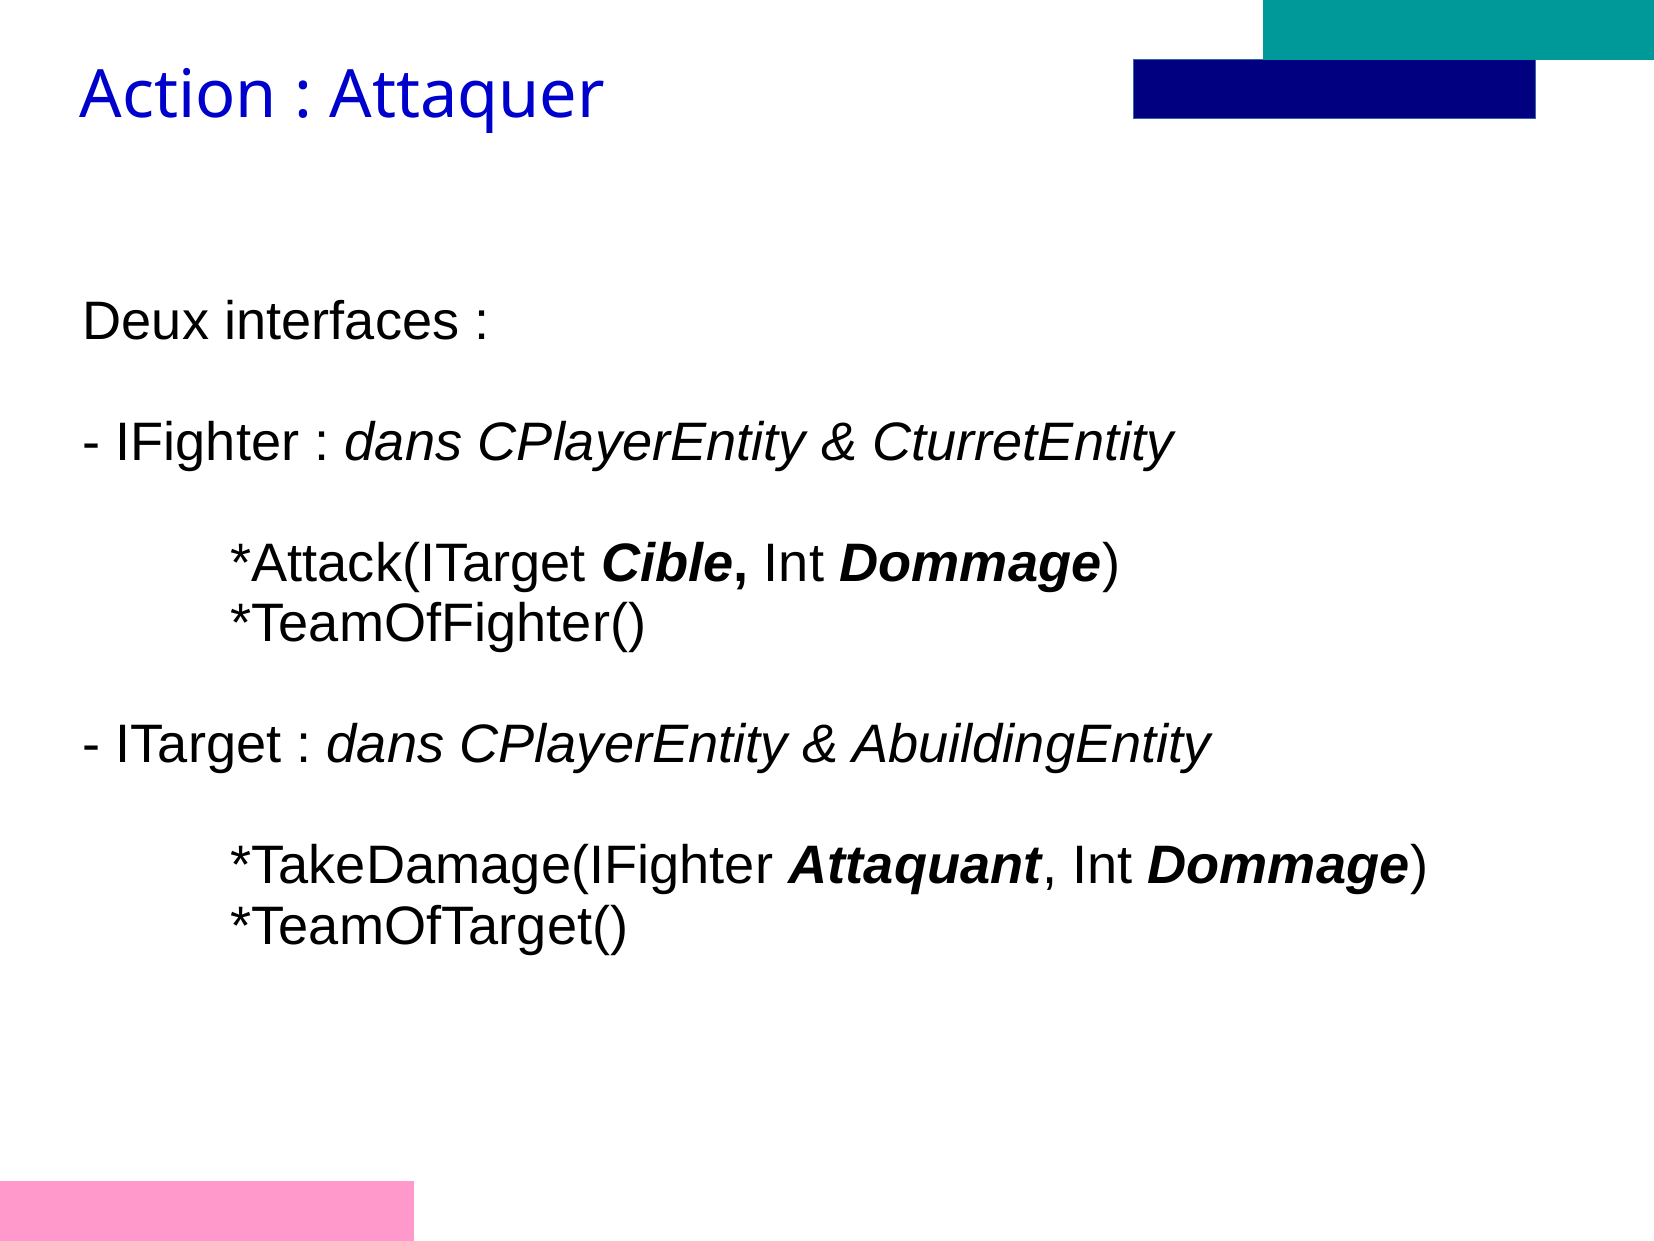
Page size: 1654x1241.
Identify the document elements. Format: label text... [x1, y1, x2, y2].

title Action : Attaquer [0, 0, 1087, 196]
subtitle Deux interfaces : - IFighter : dans CPlayerEntity & CturretEntity *Attack(ITarget Cible, Int Dommage) *TeamOfFighter() - ITarget : dans CPlayerEntity & AbuildingEntity *TakeDamage(IFighter Attaquant, Int Dommage) *TeamOfTarget() [82, 290, 1571, 1204]
text_box [1133, 0, 1654, 119]
text_box [0, 1181, 414, 1241]
